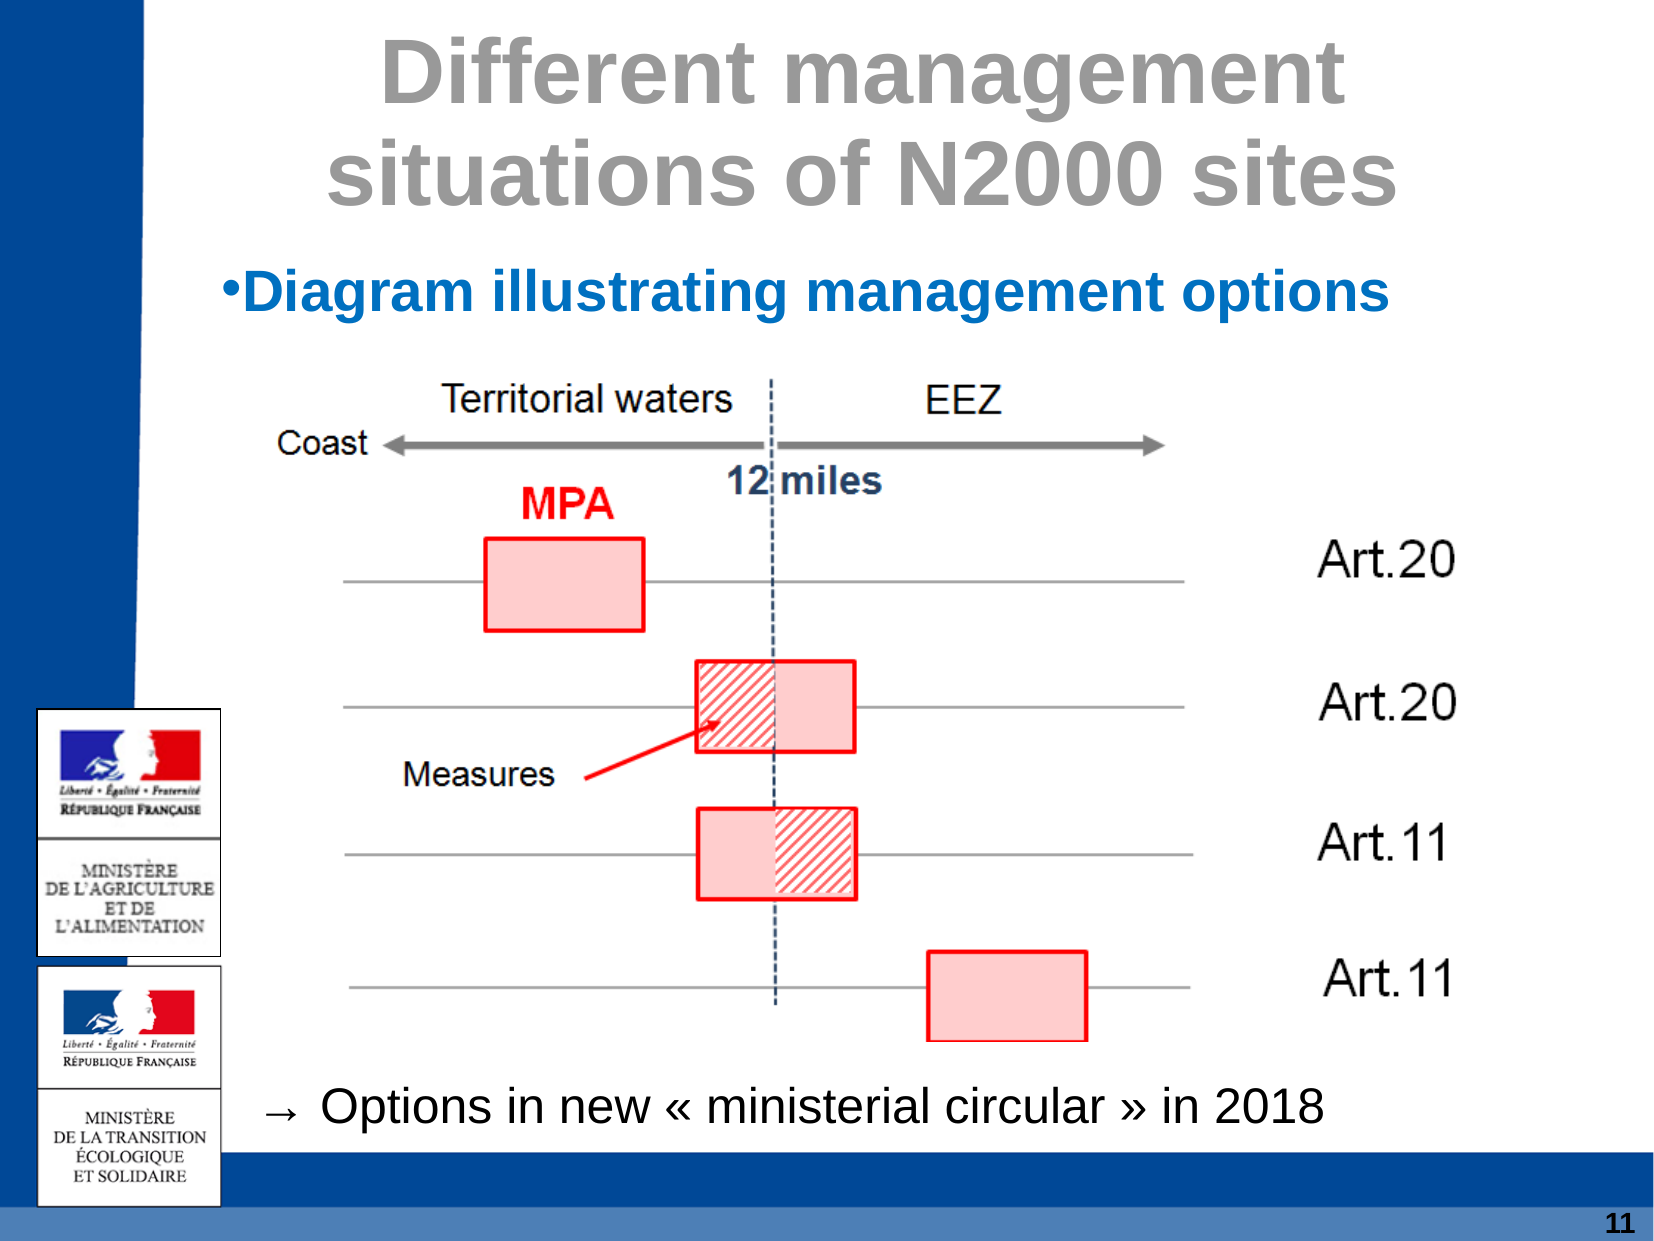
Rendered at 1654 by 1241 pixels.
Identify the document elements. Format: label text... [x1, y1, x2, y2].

text_box [369, 1011, 1557, 1128]
title Different management situations of N2000 sites [32, 20, 1654, 226]
text_box → Options in new « ministerial circular » in 2018 [241, 1071, 1341, 1142]
text_box Diagram illustrating management options [221, 252, 1607, 453]
picture [0, 0, 1654, 1241]
